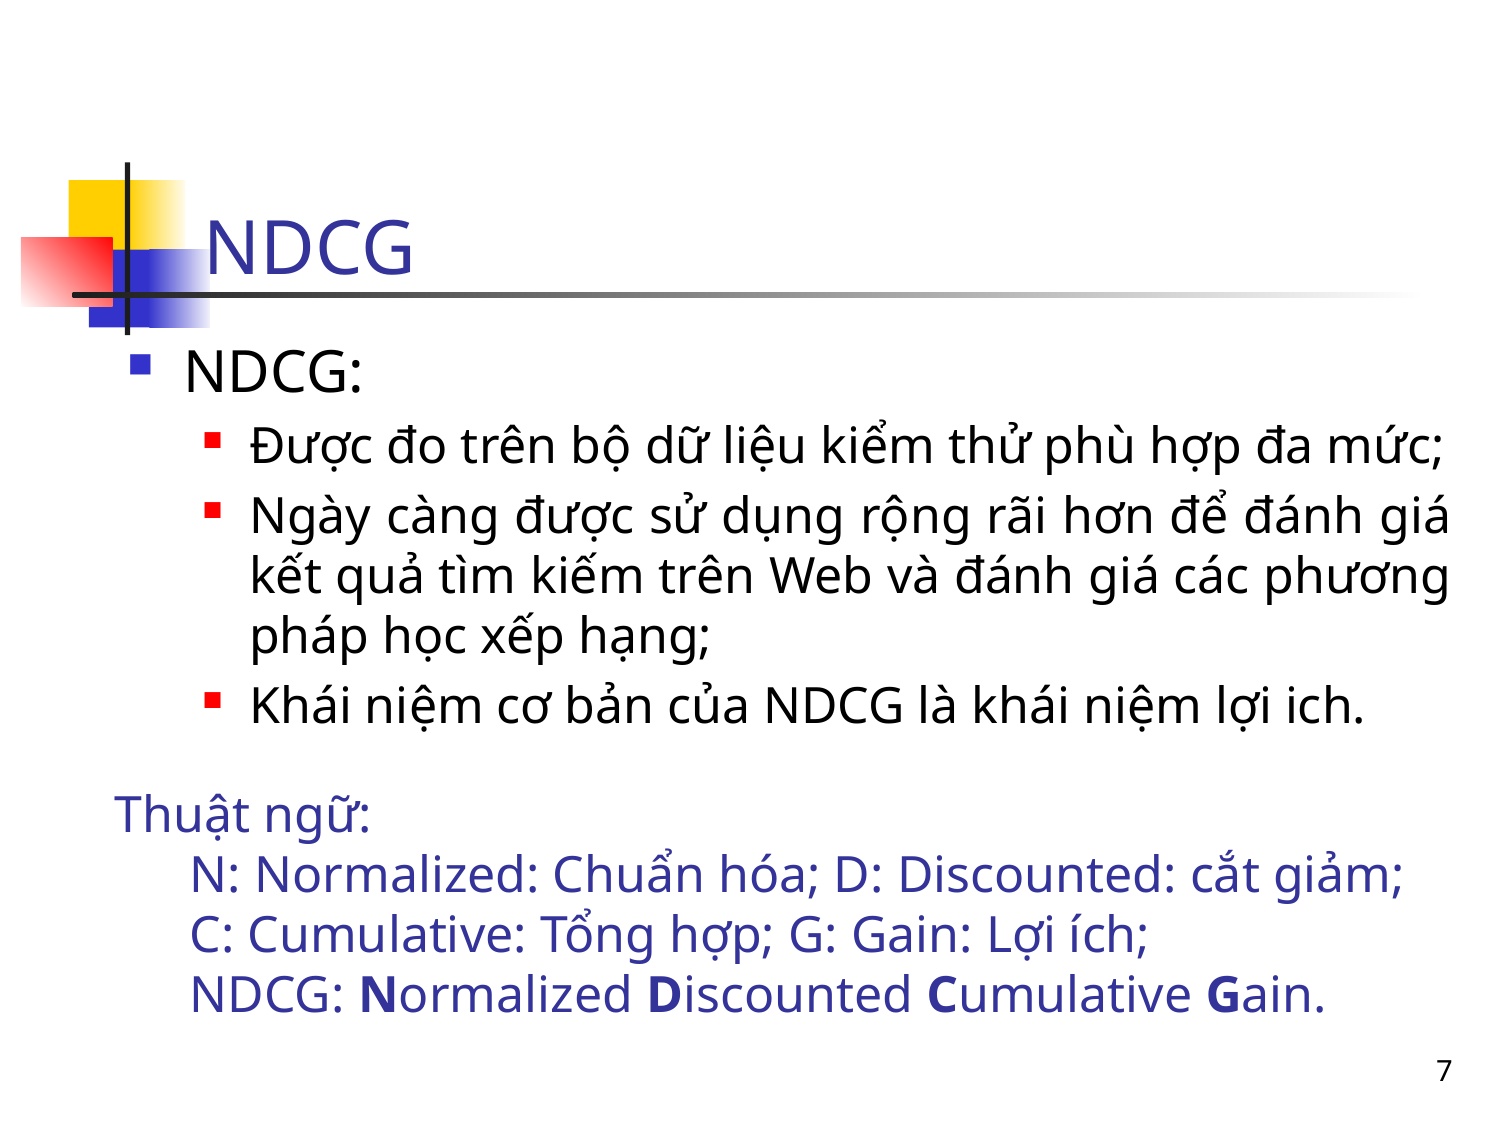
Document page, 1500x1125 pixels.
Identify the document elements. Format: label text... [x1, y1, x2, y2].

list NDCG: Được đo trên bộ dữ liệu kiểm thử phù hợp đa mức; Ngày càng được sử dụng rộng rãi hơn để đánh giá kết quả tìm kiếm trên Web và đánh giá các phương pháp học xếp hạng; Khái niệm cơ bản của NDCG là khái niệm lợi ich. [112, 326, 1468, 882]
slide_number <number> [1155, 1024, 1468, 1100]
text_box Thuật ngữ: N: Normalized: Chuẩn hóa; D: Discounted: cắt giảm; C: Cumulative: Tổng hợp; G: Gain: Lợi ích; NDCG: Normalized Discounted Cumulative Gain. [100, 775, 1447, 1030]
text_box NDCG [188, 101, 1468, 299]
